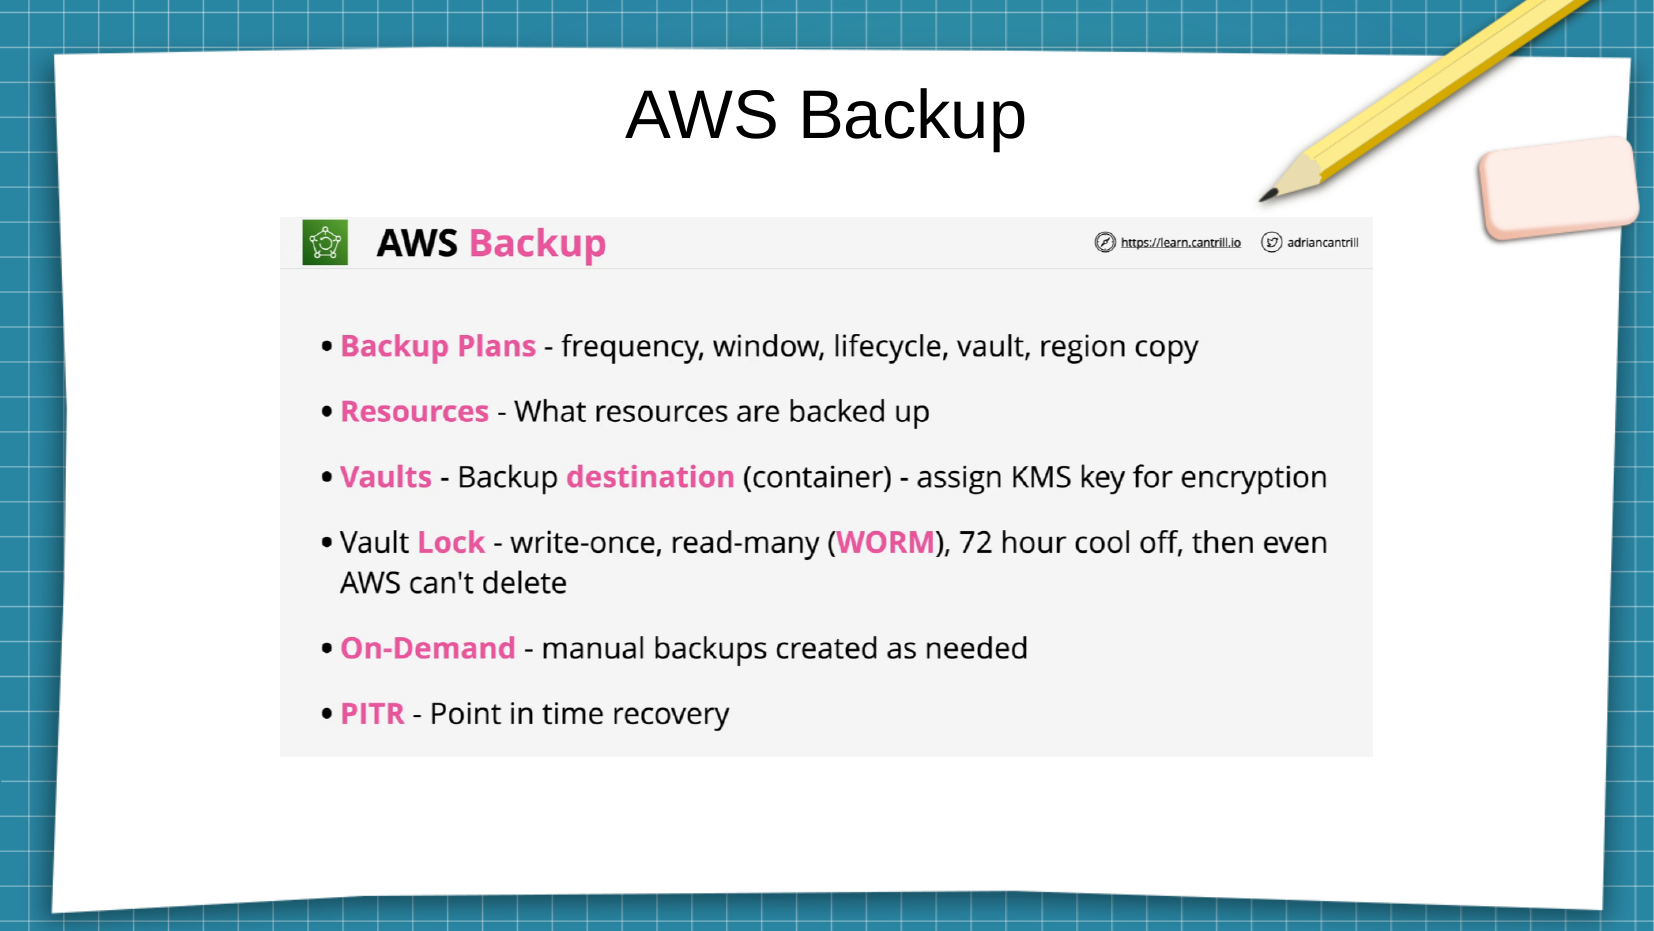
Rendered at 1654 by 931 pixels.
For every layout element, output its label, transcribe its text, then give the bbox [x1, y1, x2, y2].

title AWS Backup [82, 37, 1571, 193]
picture [0, 0, 1654, 931]
